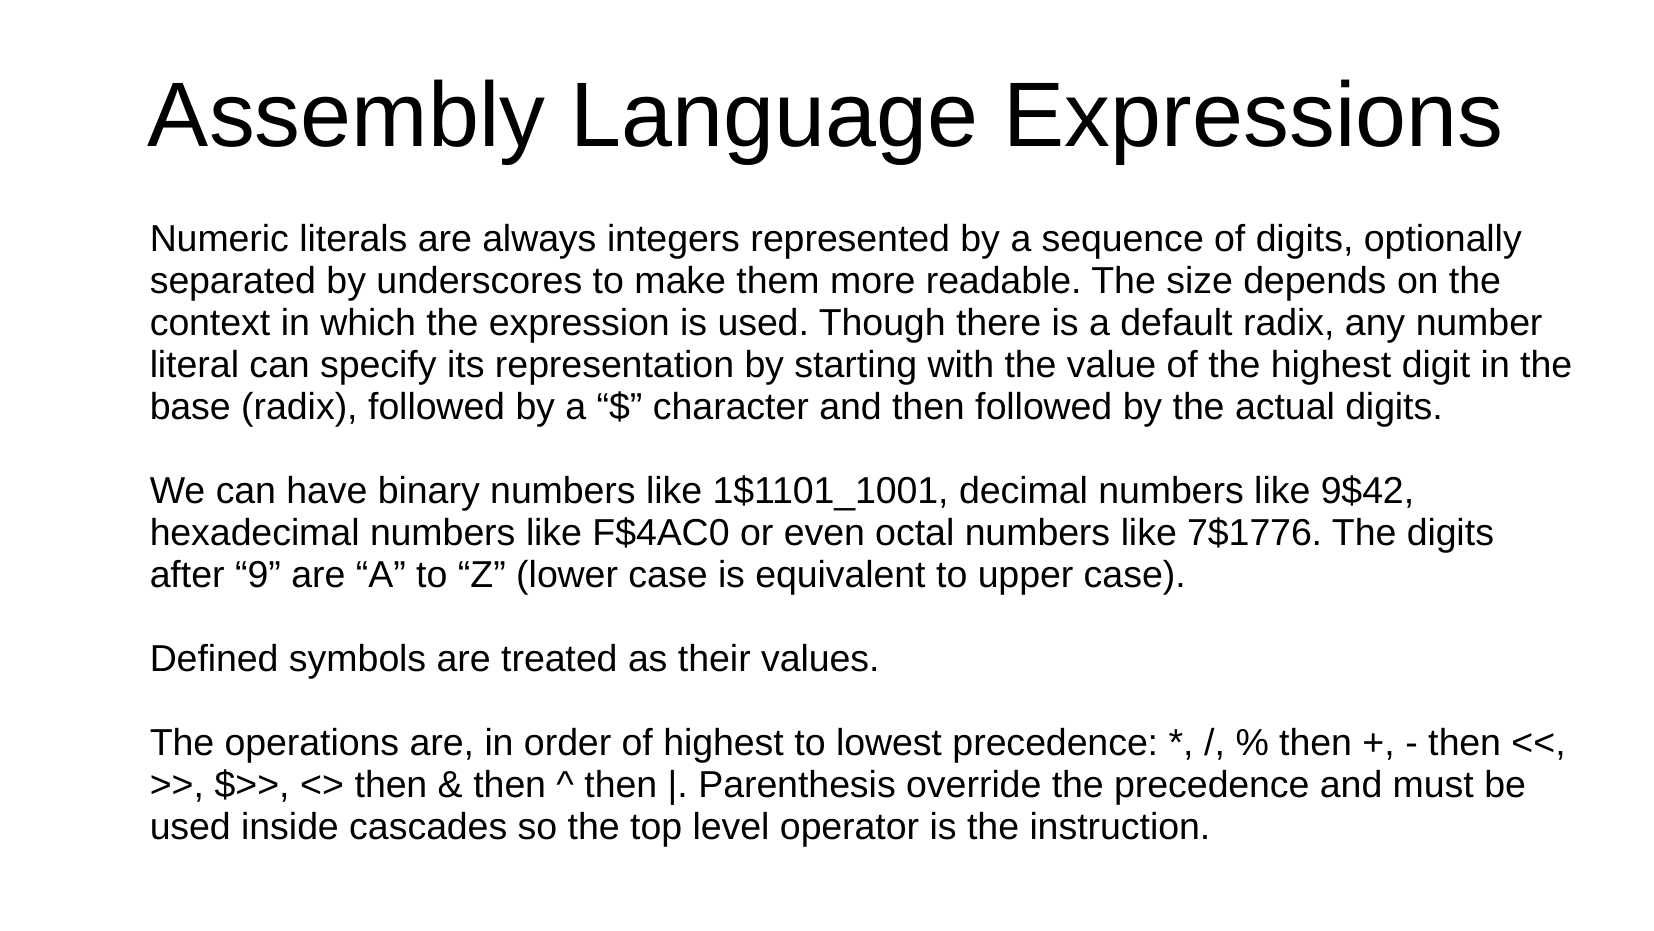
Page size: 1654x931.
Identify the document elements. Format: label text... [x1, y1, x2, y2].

text_box Numeric literals are always integers represented by a sequence of digits, optionally separated by underscores to make them more readable. The size depends on the context in which the expression is used. Though there is a default radix, any number literal can specify its representation by starting with the value of the highest digit in the base (radix), followed by a “$” character and then followed by the actual digits. We can have binary numbers like 1$1101_1001, decimal numbers like 9$42, hexadecimal numbers like F$4AC0 or even octal numbers like 7$1776. The digits after “9” are “A” to “Z” (lower case is equivalent to upper case). Defined symbols are treated as their values. The operations are, in order of highest to lowest precedence: *, /, % then +, - then <<, >>, $>>, <> then & then ^ then |. Parenthesis override the precedence and must be used inside cascades so the top level operator is the instruction. [135, 210, 1591, 855]
title Assembly Language Expressions [82, 37, 1571, 193]
